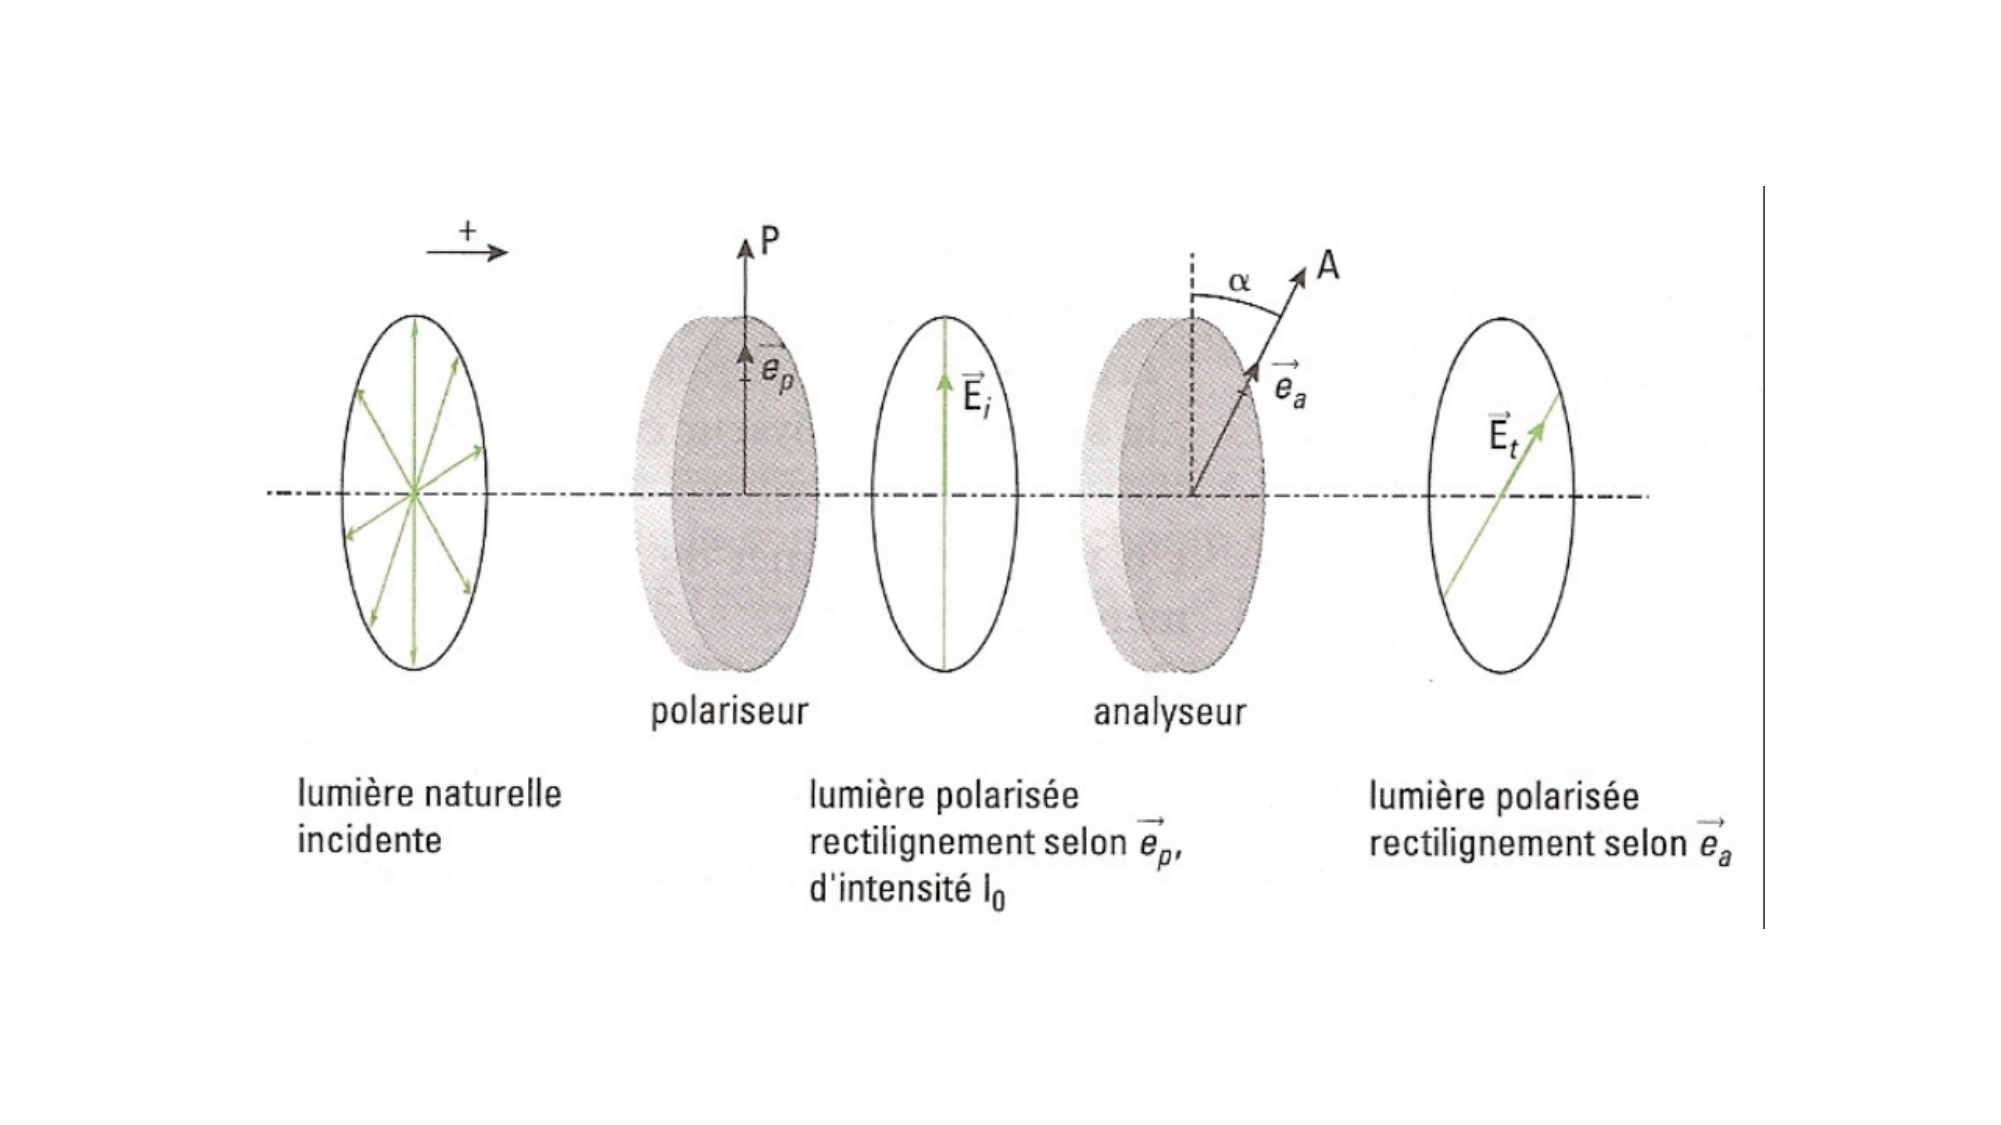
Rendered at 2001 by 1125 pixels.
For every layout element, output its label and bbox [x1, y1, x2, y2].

picture [266, 186, 1765, 929]
